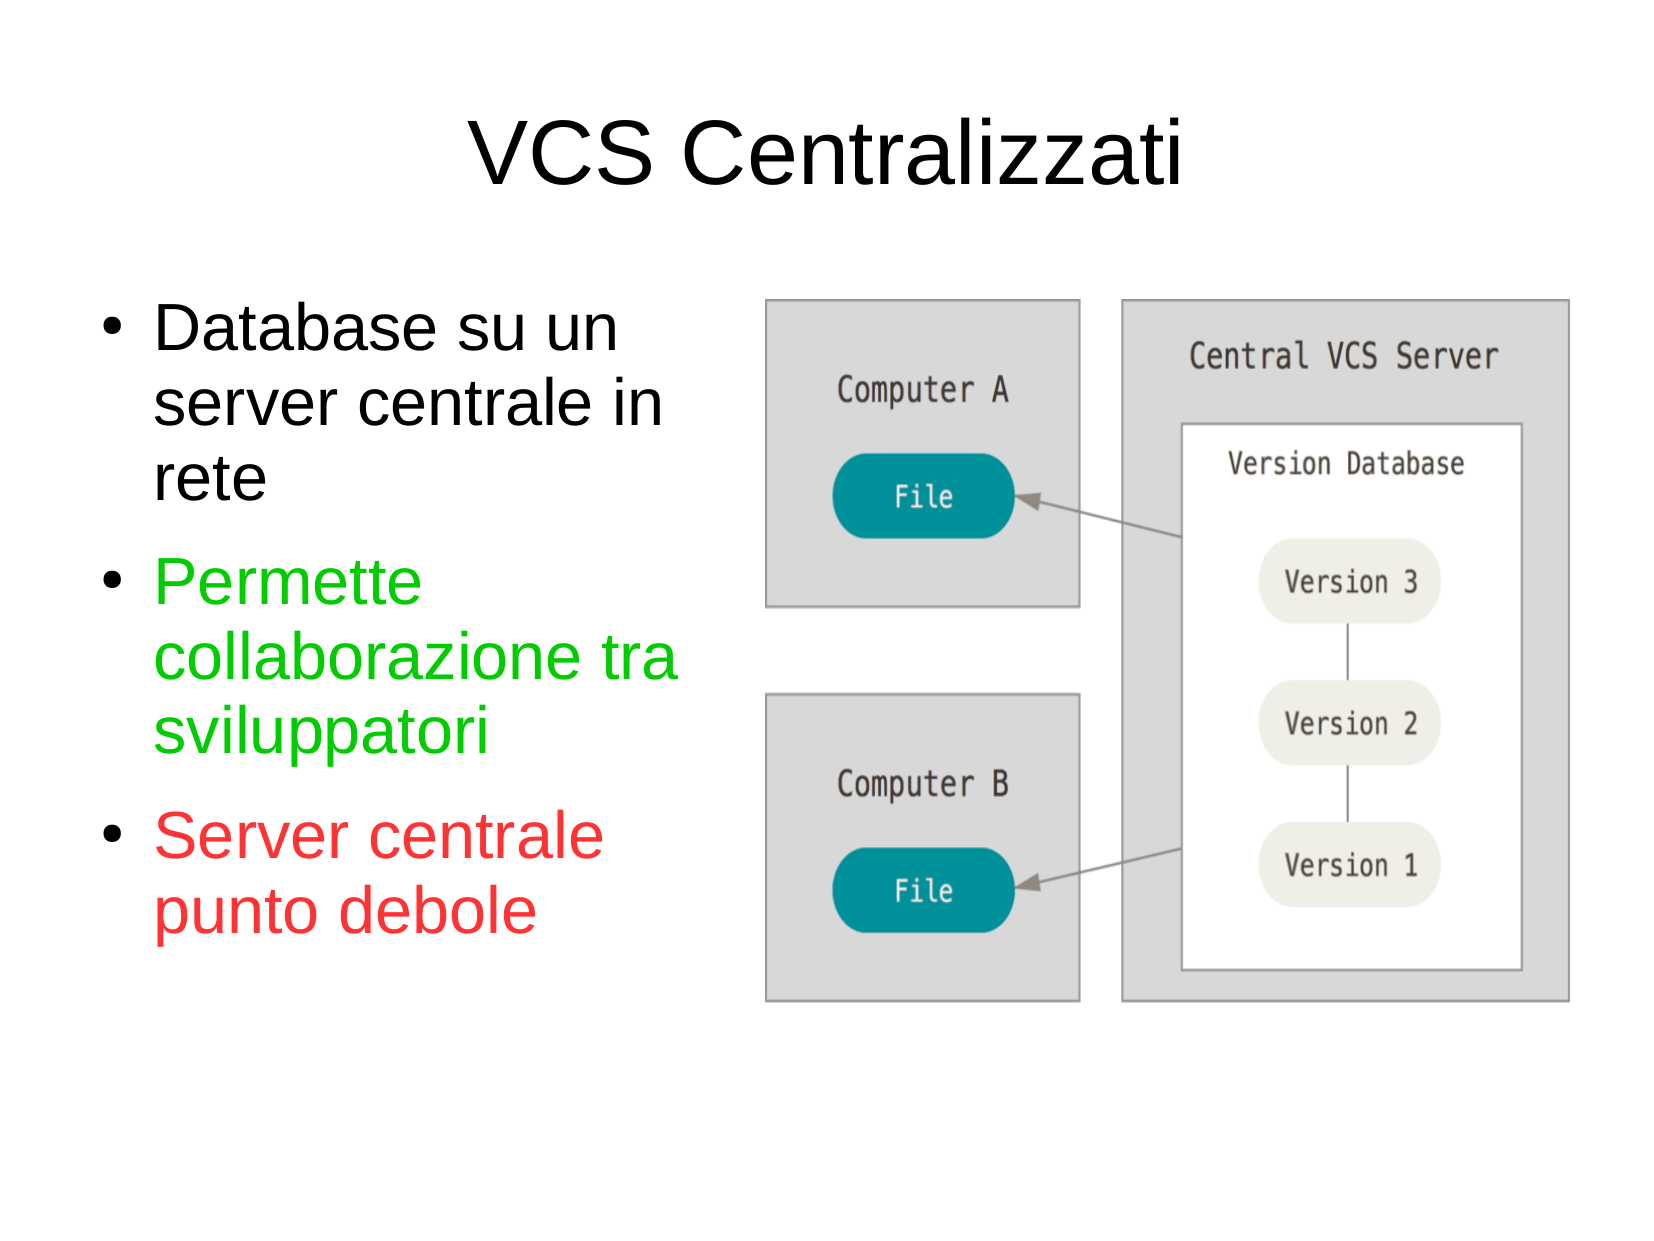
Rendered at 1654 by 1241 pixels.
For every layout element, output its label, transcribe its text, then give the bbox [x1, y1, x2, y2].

title VCS Centralizzati [82, 49, 1571, 257]
list Database su un server centrale in rete Permette collaborazione tra sviluppatori Server centrale punto debole [82, 290, 766, 1010]
picture [765, 299, 1572, 1006]
